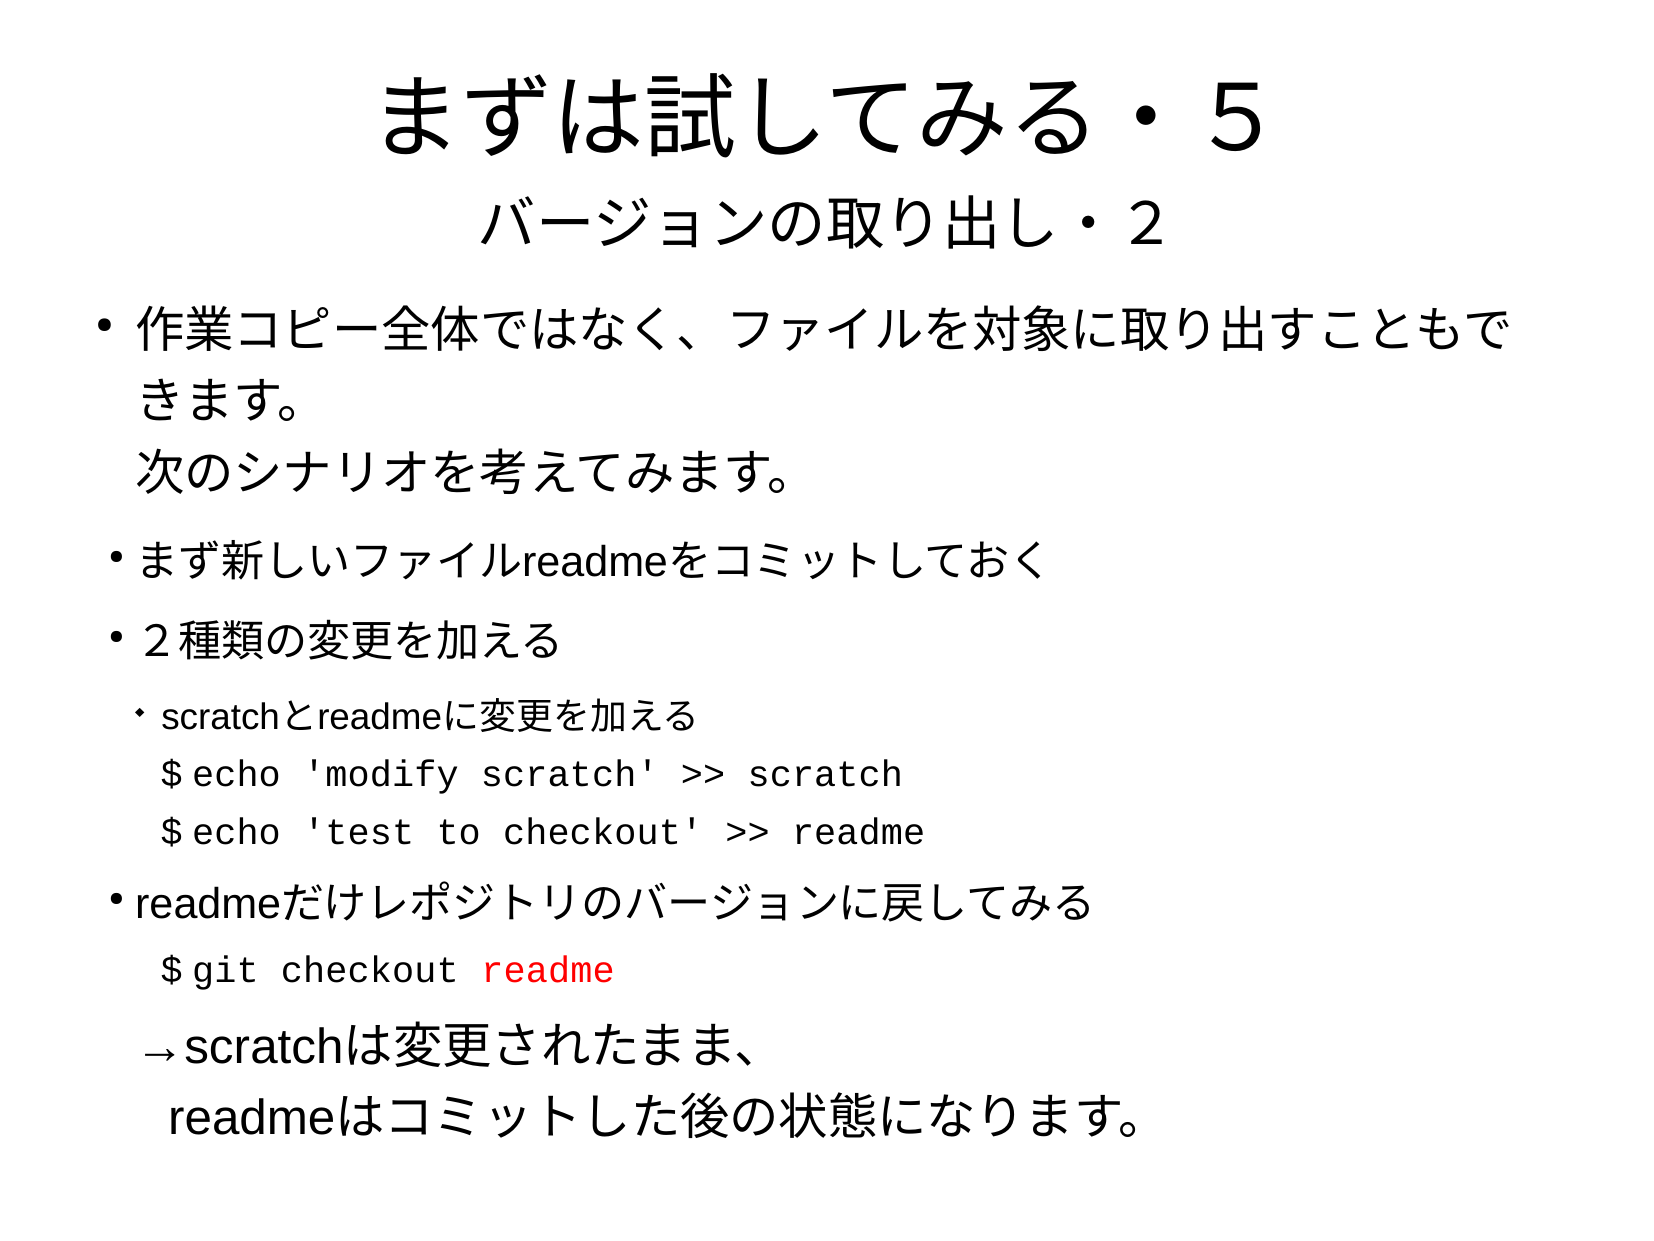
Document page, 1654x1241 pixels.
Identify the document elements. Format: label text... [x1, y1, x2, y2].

title まずは試してみる・５ バージョンの取り出し・２ [82, 49, 1571, 257]
list 作業コピー全体ではなく、ファイルを対象に取り出すこともできます。 次のシナリオを考えてみます。 まず新しいファイルreadmeをコミットしておく ２種類の変更を加える scratchとreadmeに変更を加える $ echo 'modify scratch' >> scratch $ echo 'test to checkout' >> readme readmeだけレポジトリのバージョンに戻してみる $ git checkout readme →scratchは変更されたまま、 readmeはコミットした後の状態になります。 [82, 290, 1538, 1158]
